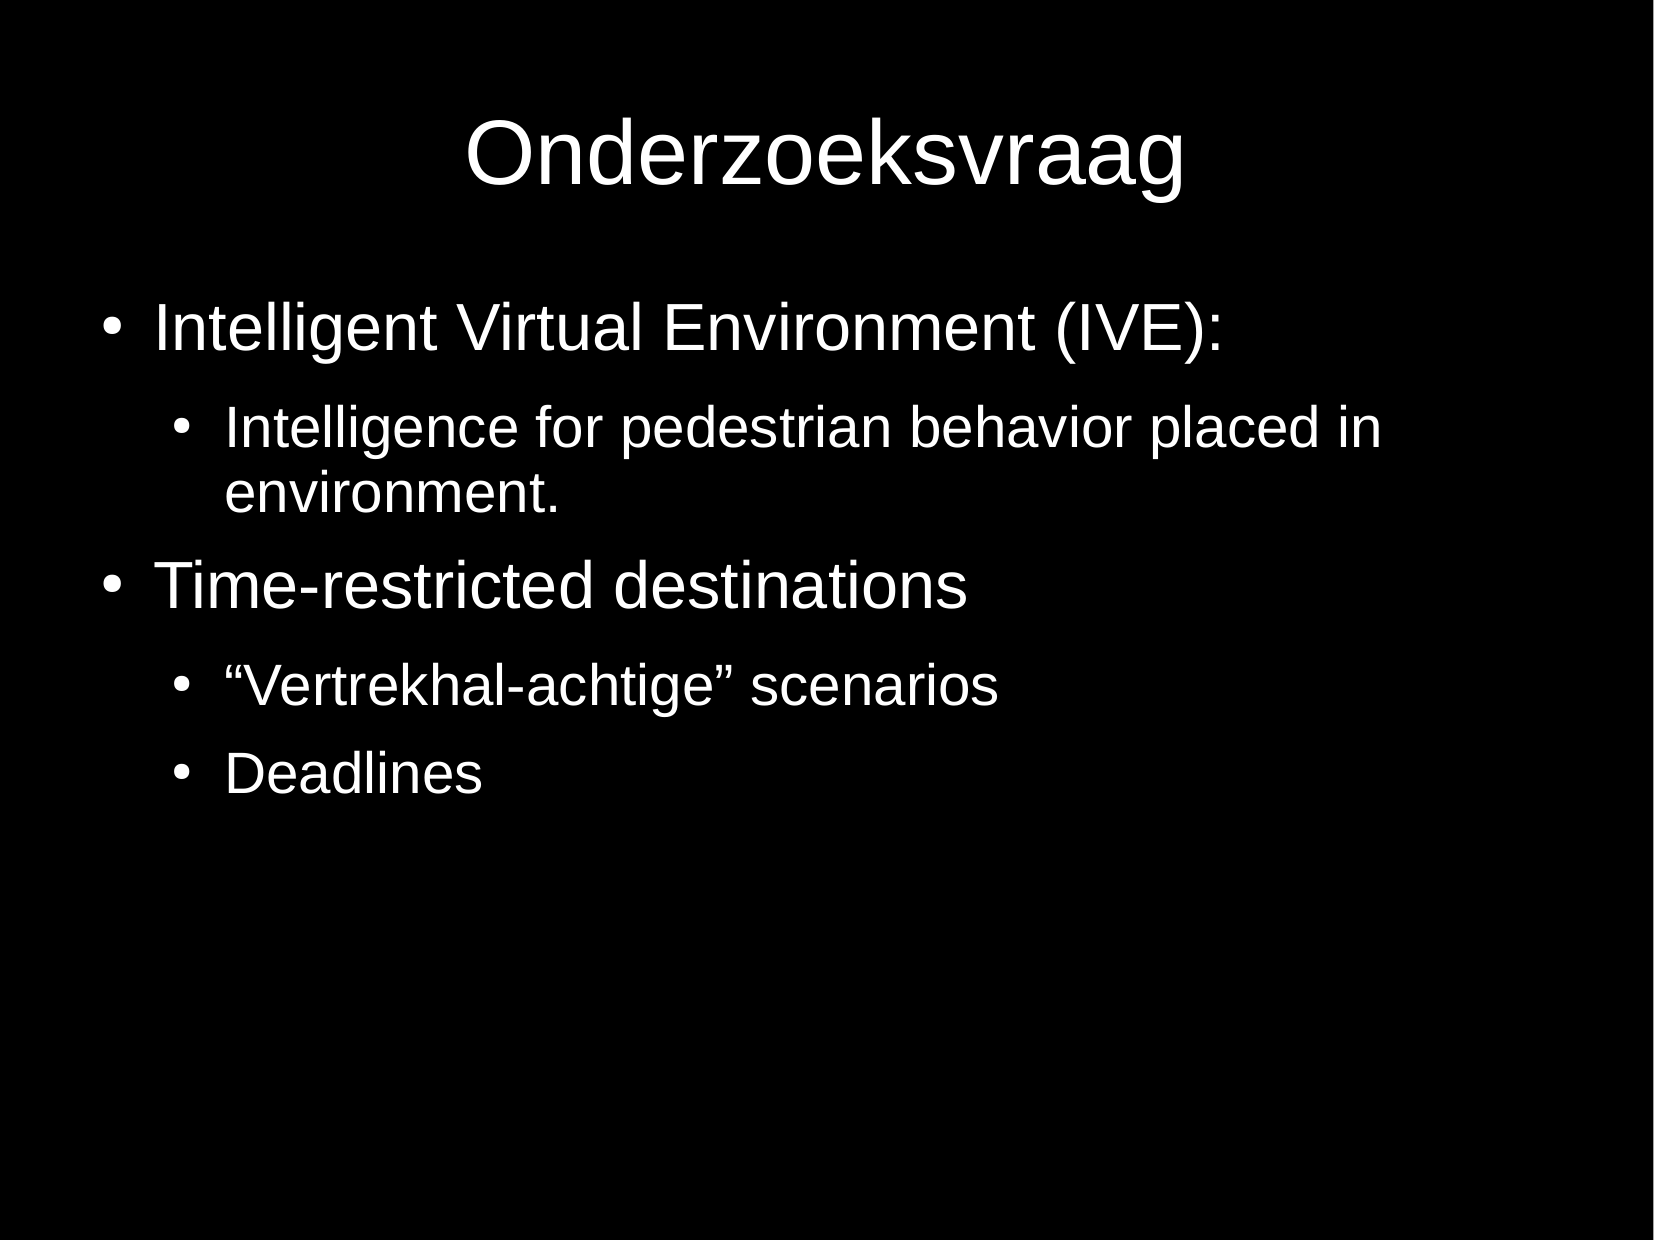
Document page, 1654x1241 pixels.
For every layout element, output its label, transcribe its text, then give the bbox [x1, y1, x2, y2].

title Onderzoeksvraag [82, 56, 1571, 250]
list Intelligent Virtual Environment (IVE): Intelligence for pedestrian behavior placed in environment. Time-restricted destinations “Vertrekhal-achtige” scenarios Deadlines [82, 290, 1571, 1094]
